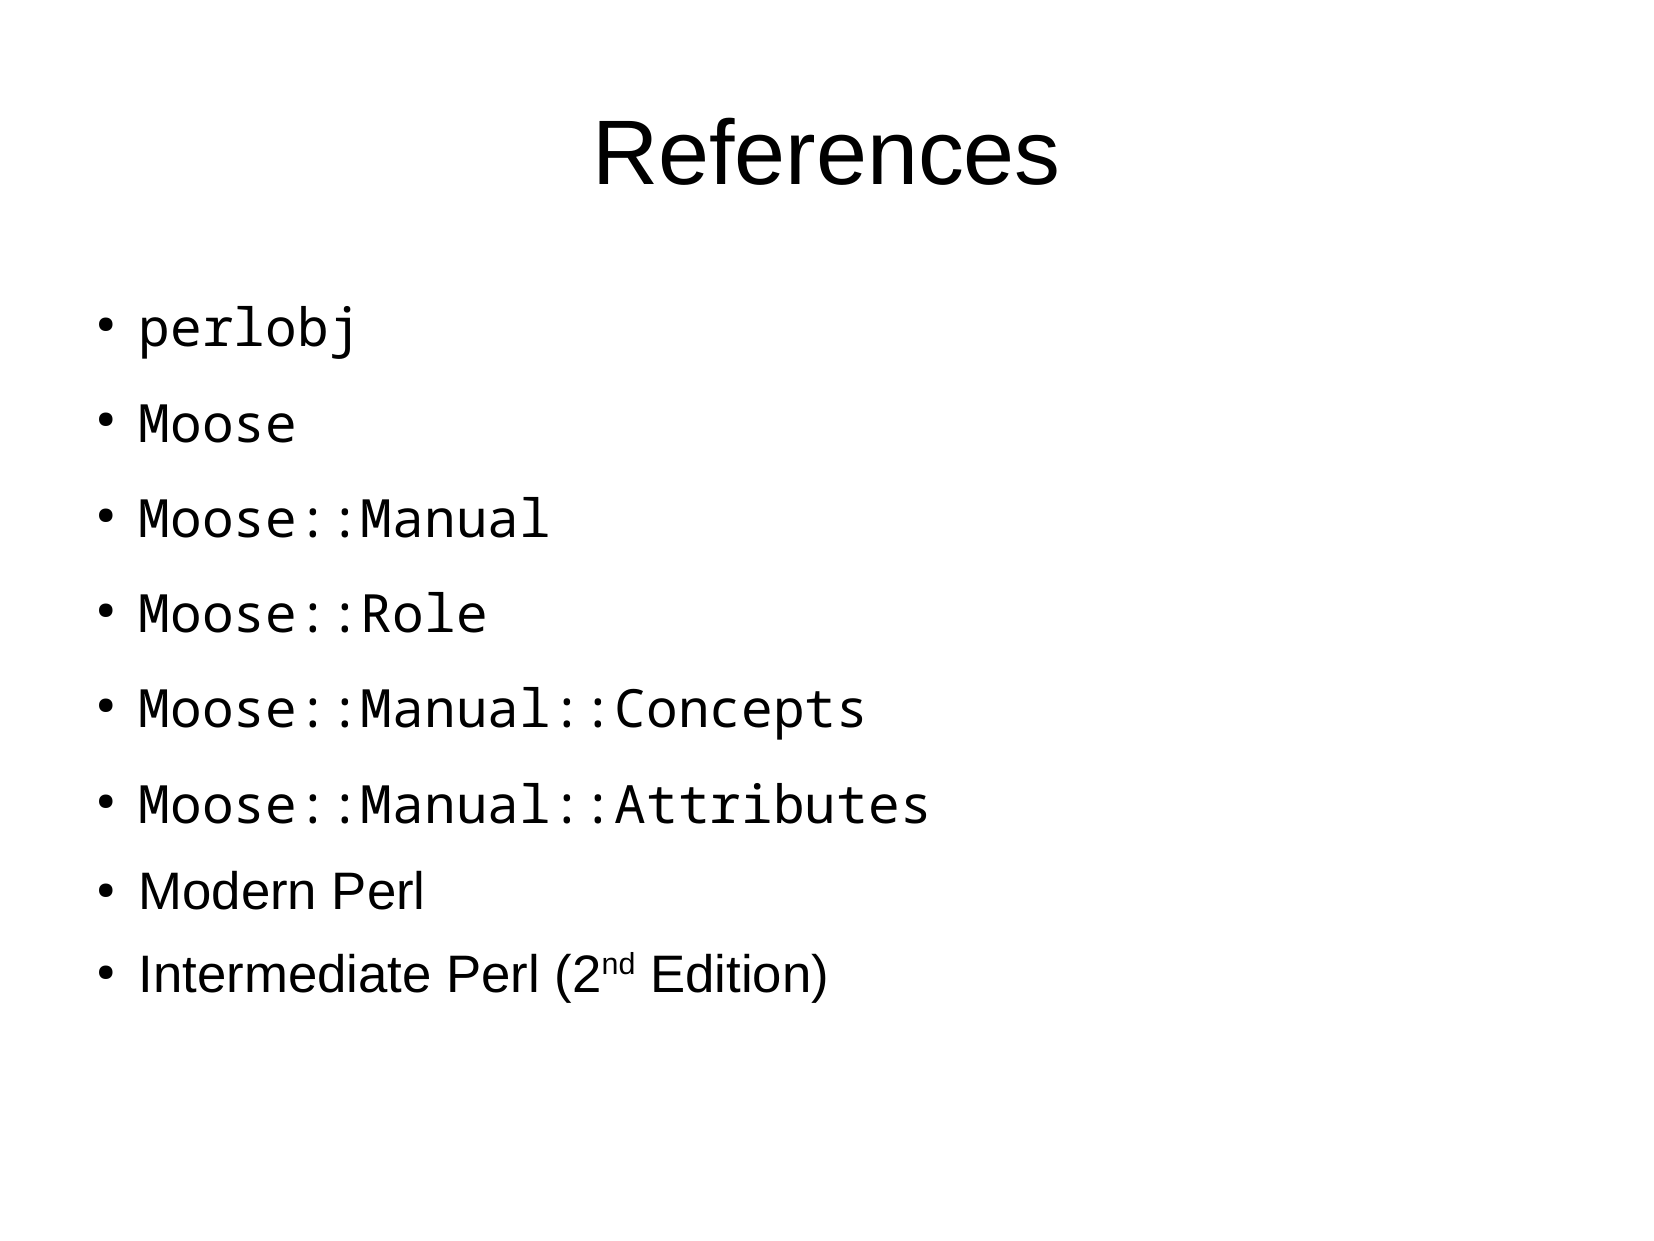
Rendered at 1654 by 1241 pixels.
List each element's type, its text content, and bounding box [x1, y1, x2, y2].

list perlobj Moose Moose::Manual Moose::Role Moose::Manual::Concepts Moose::Manual::Attributes Modern Perl Intermediate Perl (2nd Edition) [82, 290, 1571, 1010]
title References [82, 49, 1571, 257]
